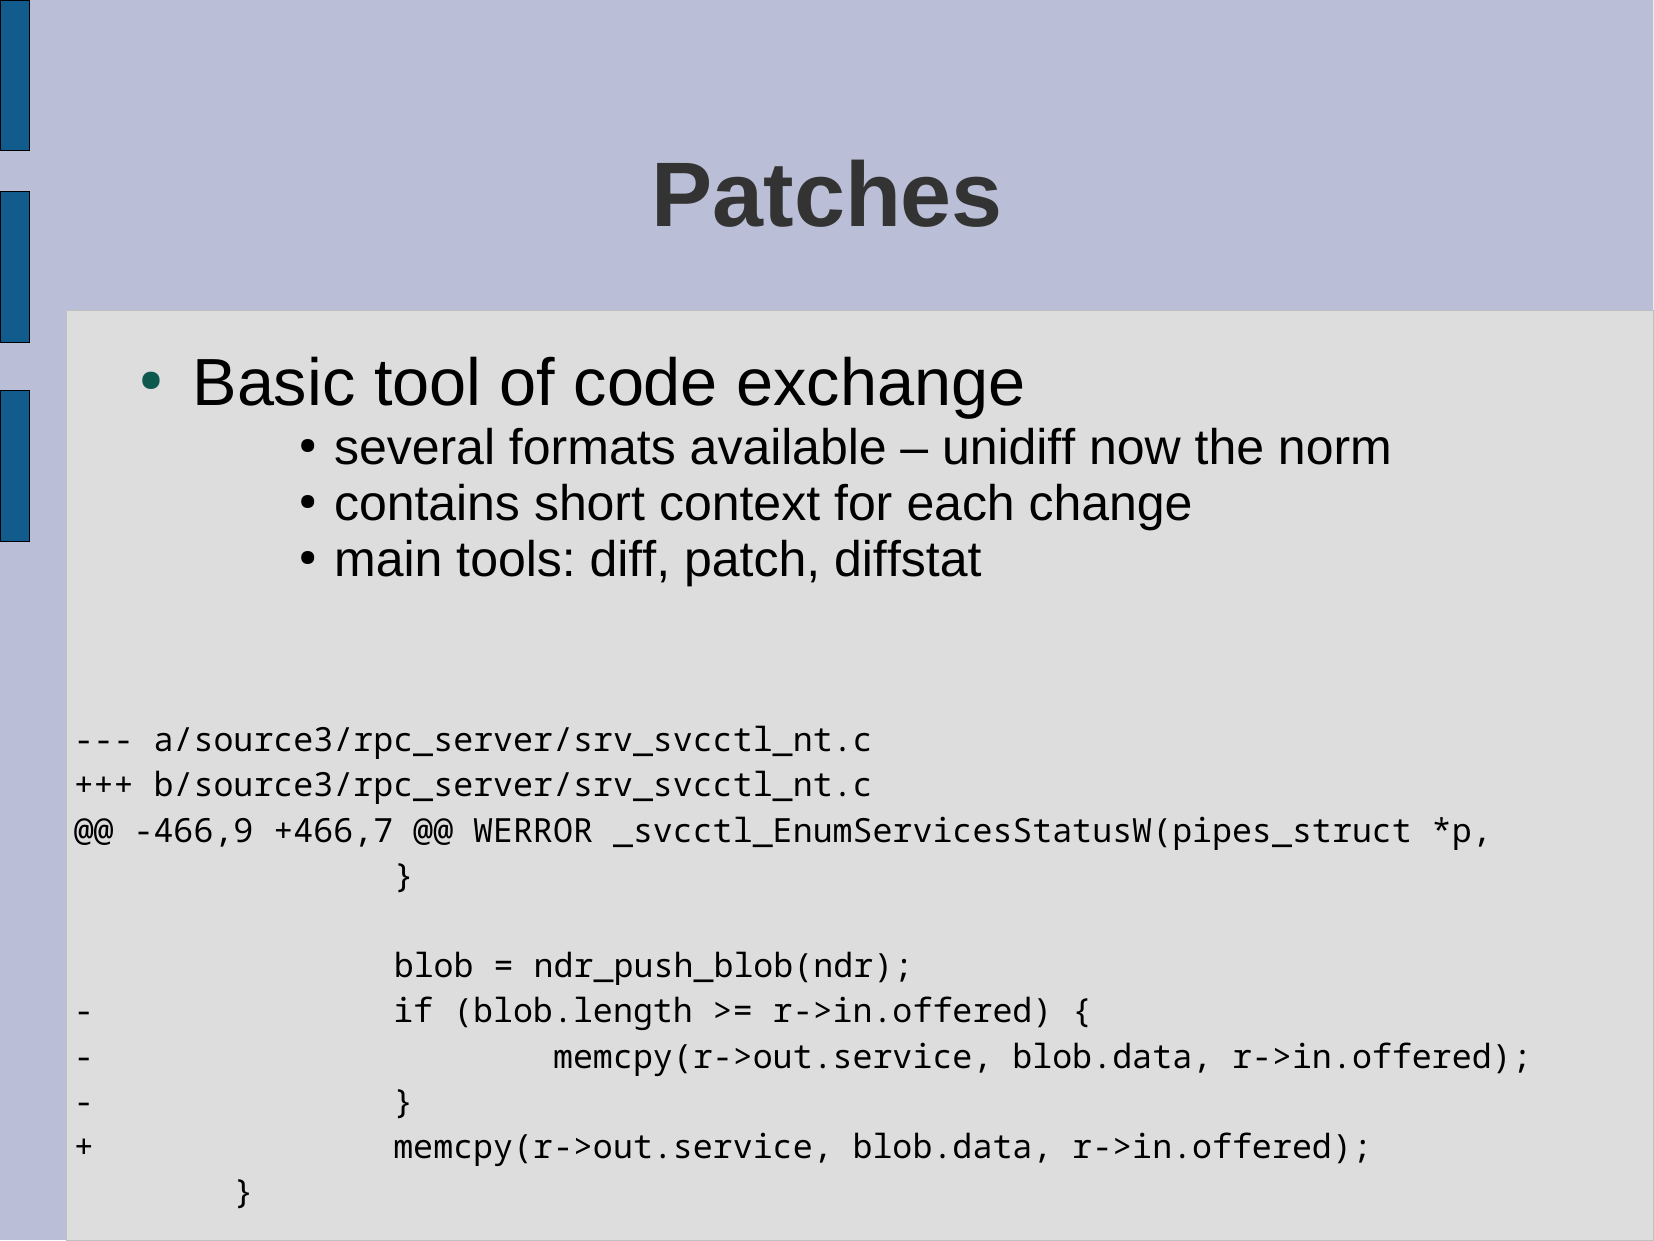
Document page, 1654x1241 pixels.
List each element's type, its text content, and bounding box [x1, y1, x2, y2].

list Basic tool of code exchange several formats available – unidiff now the norm contains short context for each change main tools: diff, patch, diffstat [121, 344, 1534, 1112]
title Patches [121, 91, 1534, 299]
text_box --- a/source3/rpc_server/srv_svcctl_nt.c +++ b/source3/rpc_server/srv_svcctl_nt.c @@ -466,9 +466,7 @@ WERROR _svcctl_EnumServicesStatusW(pipes_struct *p, } blob = ndr_push_blob(ndr); - if (blob.length >= r->in.offered) { - memcpy(r->out.service, blob.data, r->in.offered); - } + memcpy(r->out.service, blob.data, r->in.offered); } [59, 708, 1654, 1228]
